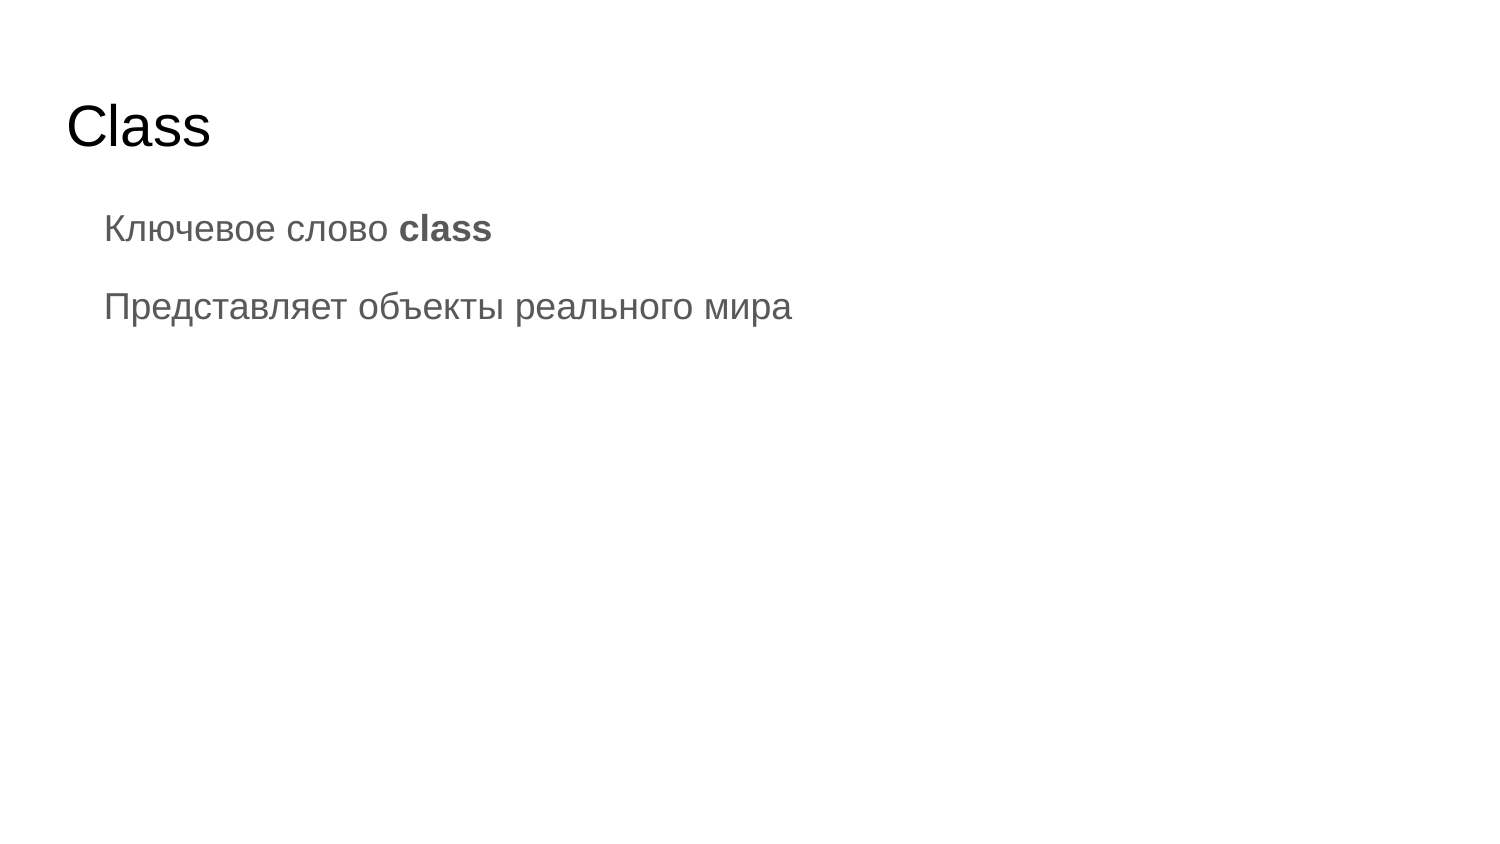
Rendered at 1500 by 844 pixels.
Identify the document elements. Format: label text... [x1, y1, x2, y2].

title Class [51, 72, 1449, 167]
list Ключевое слово class Представляет объекты реального мира [51, 189, 1449, 750]
